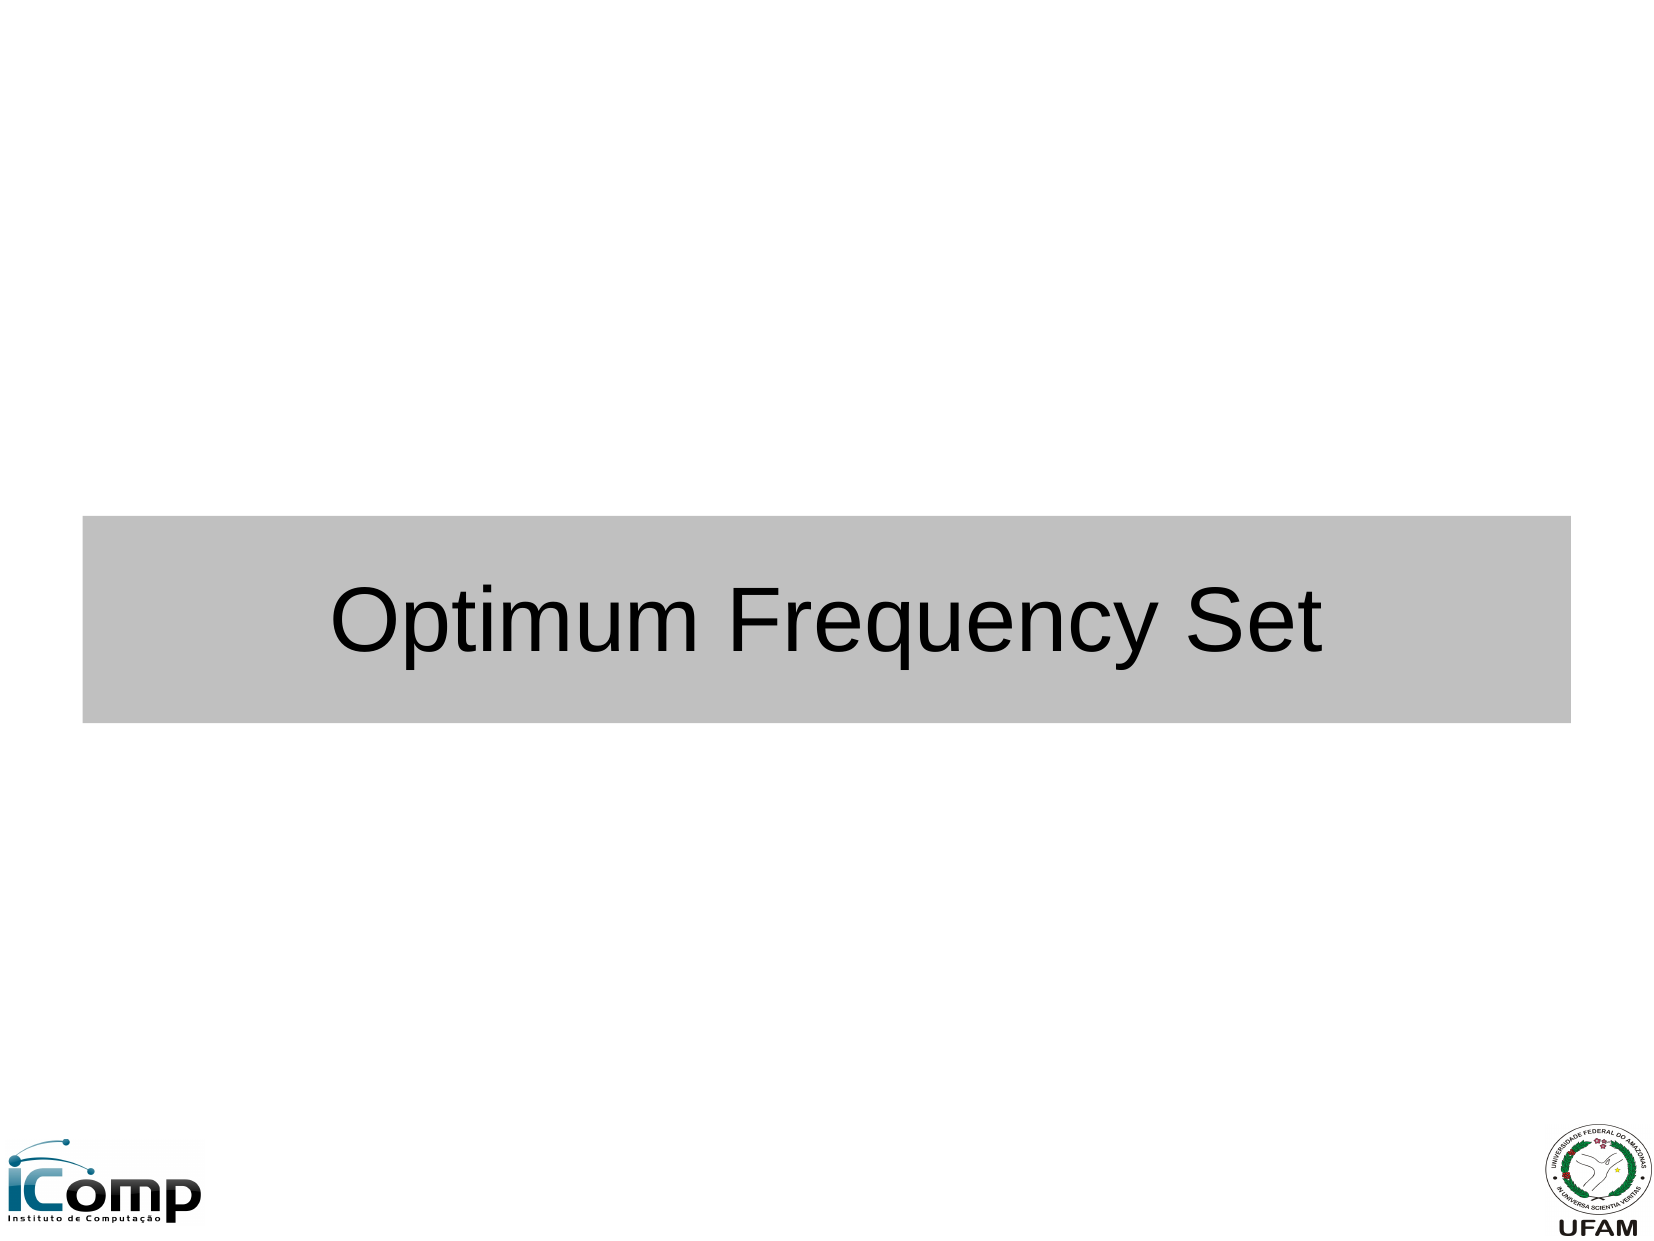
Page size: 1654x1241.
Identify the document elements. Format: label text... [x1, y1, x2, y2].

picture [5, 1139, 205, 1226]
title Optimum Frequency Set [82, 515, 1571, 724]
picture [1545, 1124, 1652, 1236]
